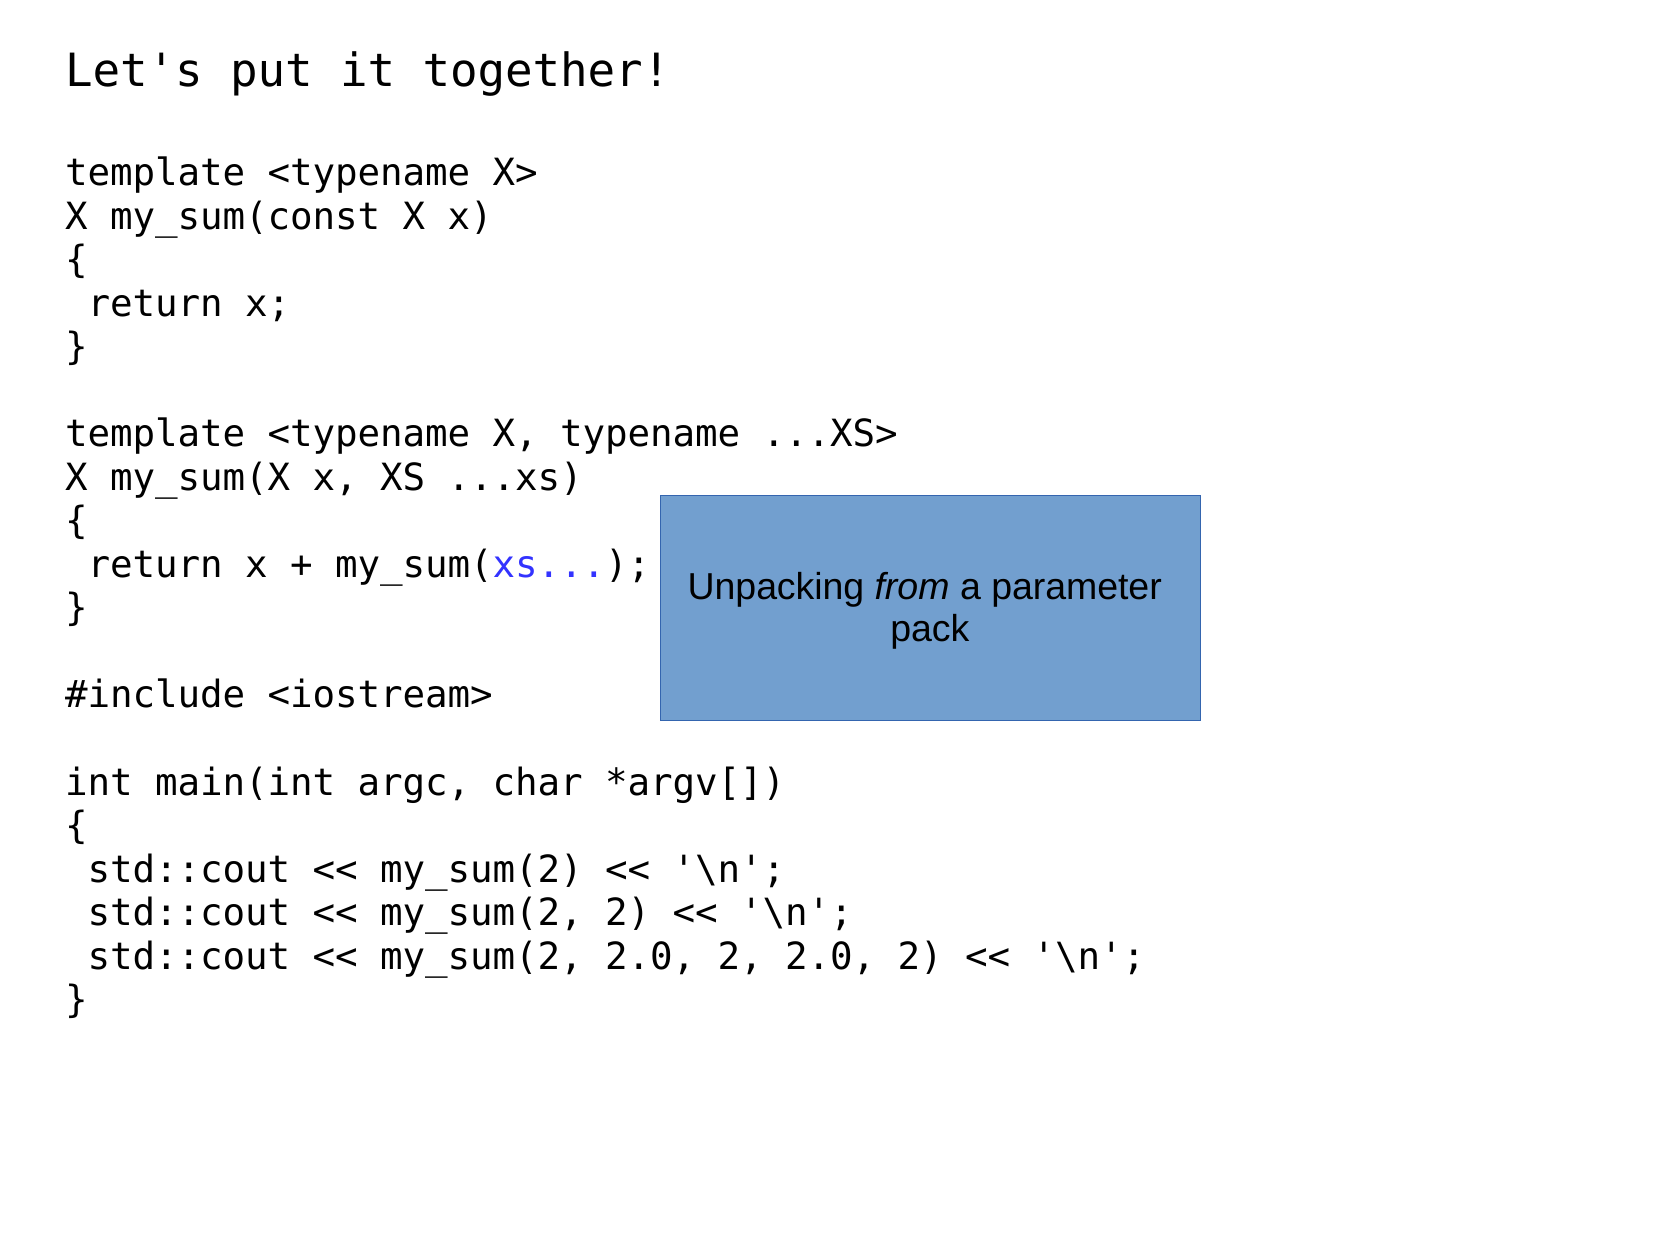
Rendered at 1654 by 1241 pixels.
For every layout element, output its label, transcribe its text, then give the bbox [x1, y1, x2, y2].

text_box Let's put it together! template <typename X> X my_sum(const X x) { return x; } template <typename X, typename ...XS> X my_sum(X x, XS ...xs) { return x + my_sum(xs...); } #include <iostream> int main(int argc, char *argv[]) { std::cout << my_sum(2) << '\n'; std::cout << my_sum(2, 2) << '\n'; std::cout << my_sum(2, 2.0, 2, 2.0, 2) << '\n'; } [50, 37, 1161, 1241]
text_box Unpacking from a parameter pack [660, 495, 1201, 721]
